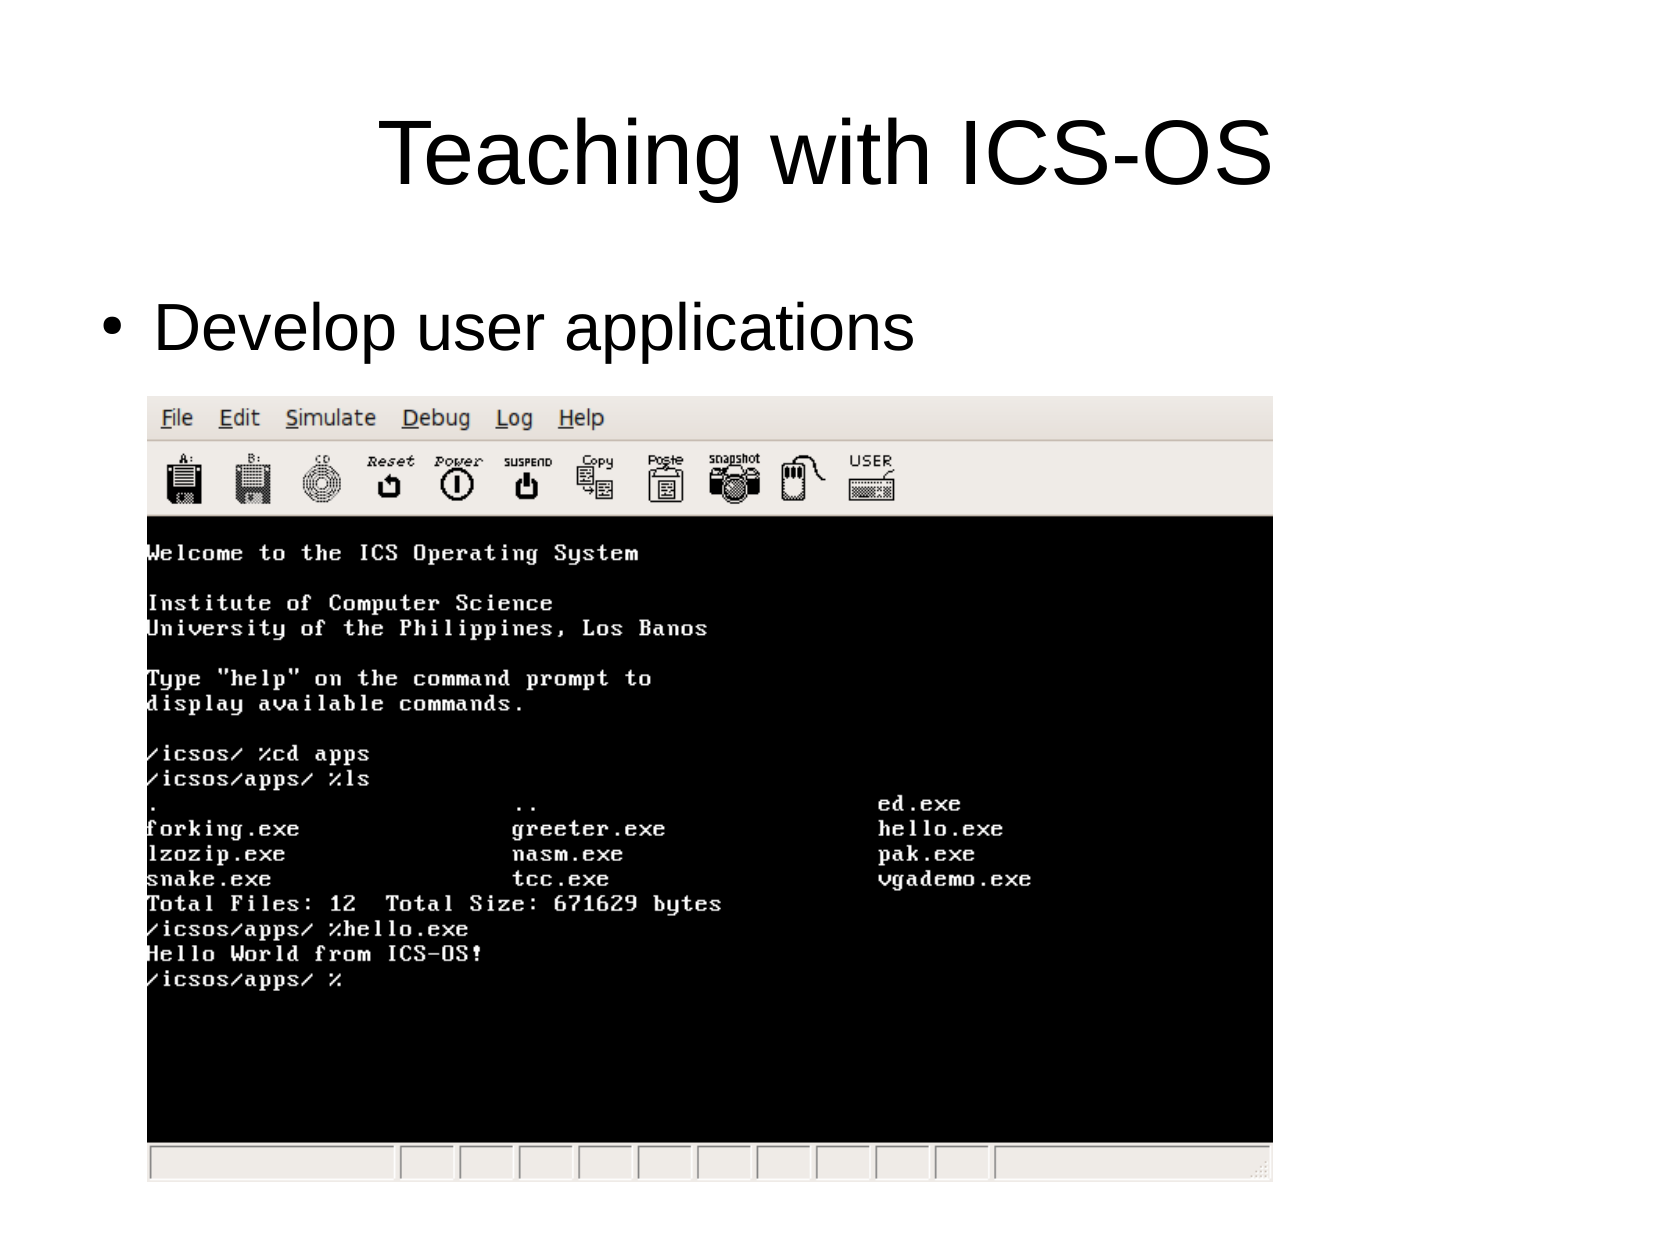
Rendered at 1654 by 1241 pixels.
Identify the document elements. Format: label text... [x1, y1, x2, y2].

picture [147, 396, 1273, 1182]
title Teaching with ICS-OS [82, 49, 1571, 257]
list Develop user applications [82, 290, 1571, 1109]
